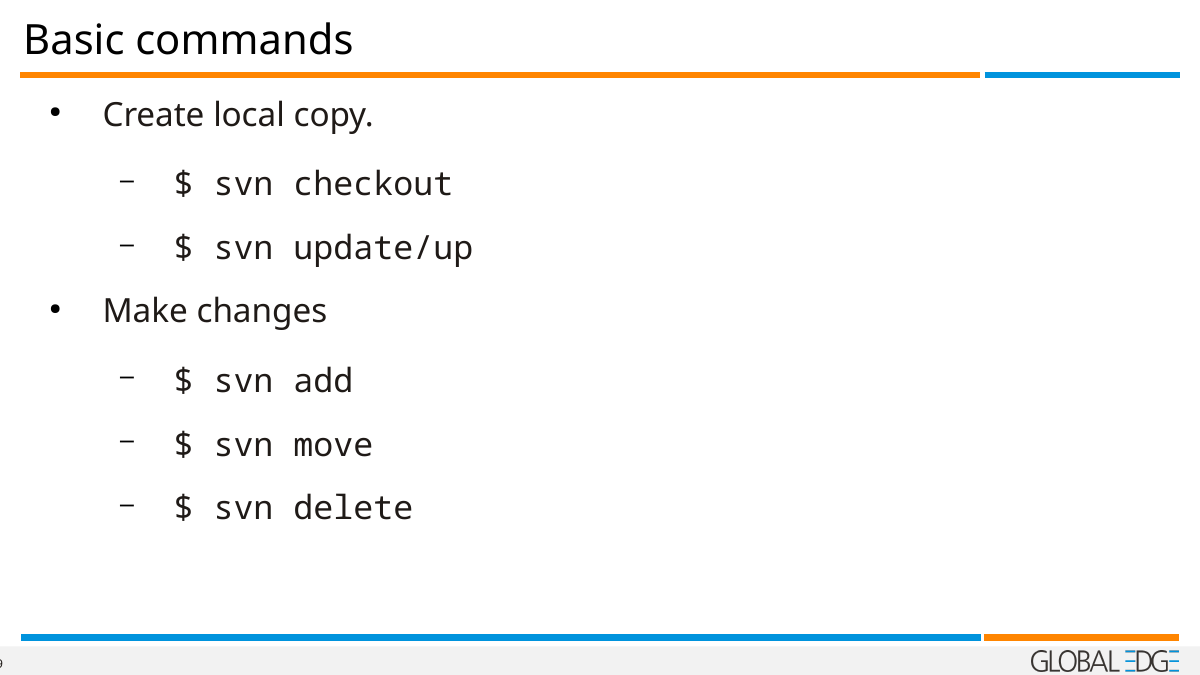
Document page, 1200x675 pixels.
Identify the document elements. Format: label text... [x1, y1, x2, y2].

picture [1031, 650, 1179, 672]
list Create local copy. $ svn checkout $ svn update/up Make changes $ svn add $ svn move $ svn delete [20, 87, 1179, 628]
title Basic commands [11, 11, 1087, 65]
